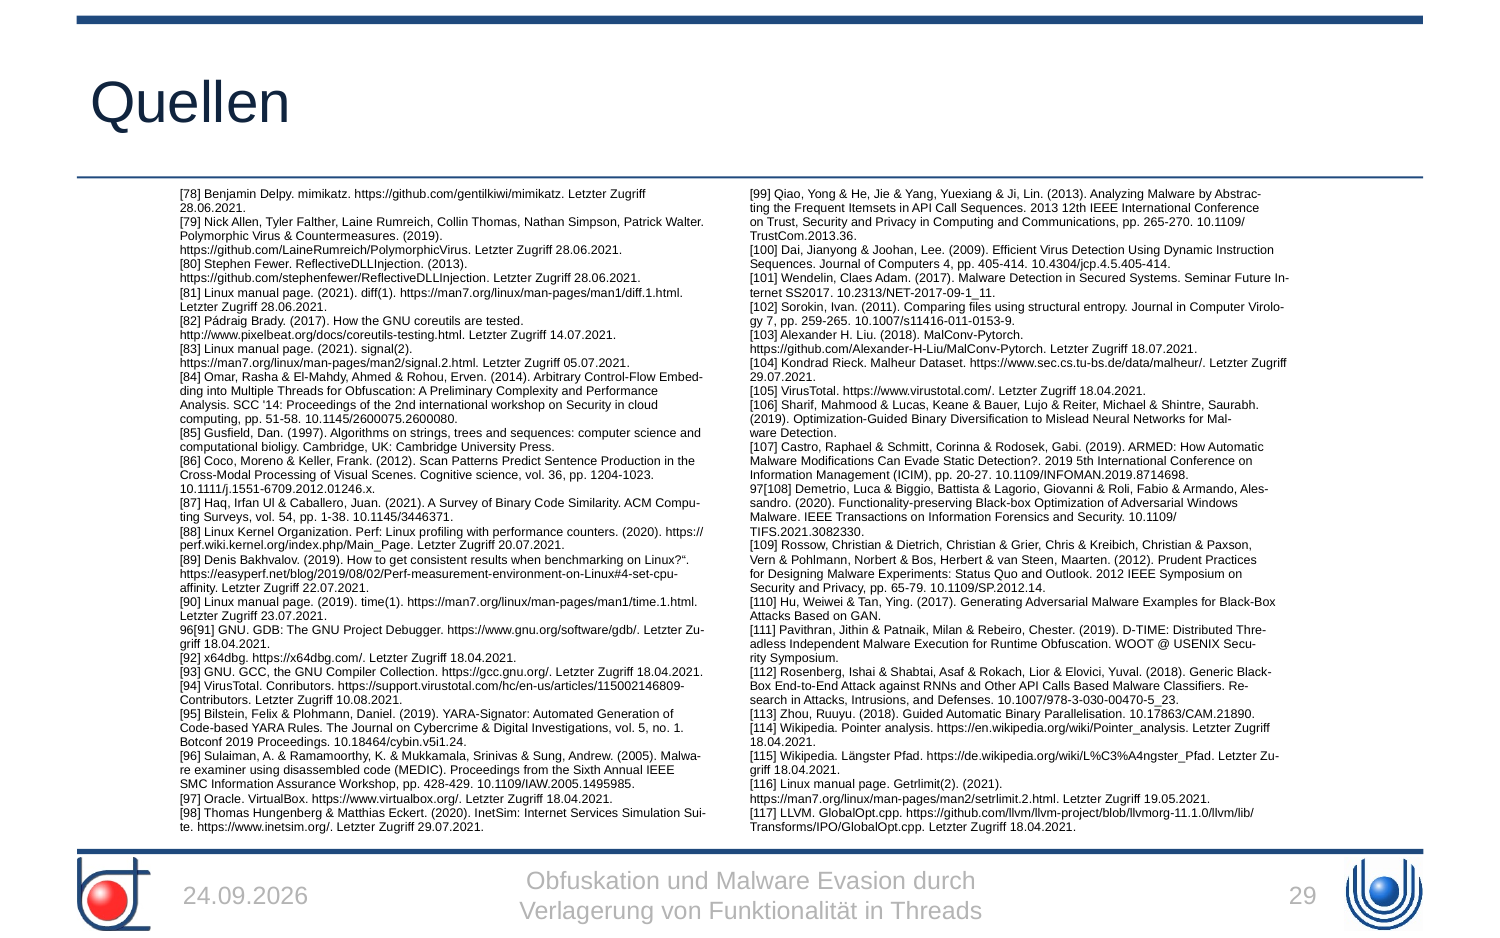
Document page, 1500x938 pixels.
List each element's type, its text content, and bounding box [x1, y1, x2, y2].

picture [76, 857, 151, 931]
picture [1344, 857, 1423, 931]
slide_number 30.08.2021 [183, 860, 454, 929]
slide_number <number> [1047, 860, 1317, 929]
footer Obfuskation und Malware Evasion durch Verlagerung von Funktionalität in Threads [456, 860, 1047, 929]
text_box [99] Qiao, Yong & He, Jie & Yang, Yuexiang & Ji, Lin. (2013). Analyzing Malware by Abstrac- ting the Frequent Itemsets in API Call Sequences. 2013 12th IEEE International Conference on Trust, Security and Privacy in Computing and Communications, pp. 265-270. 10.1109/ TrustCom.2013.36. [100] Dai, Jianyong & Joohan, Lee. (2009). Efficient Virus Detection Using Dynamic Instruction Sequences. Journal of Computers 4, pp. 405-414. 10.4304/jcp.4.5.405-414. [101] Wendelin, Claes Adam. (2017). Malware Detection in Secured Systems. Seminar Future In- ternet SS2017. 10.2313/NET-2017-09-1_11. [102] Sorokin, Ivan. (2011). Comparing files using structural entropy. Journal in Computer Virolo- gy 7, pp. 259-265. 10.1007/s11416-011-0153-9. [103] Alexander H. Liu. (2018). MalConv-Pytorch. https://github.com/Alexander-H-Liu/MalConv-Pytorch. Letzter Zugriff 18.07.2021. [104] Kondrad Rieck. Malheur Dataset. https://www.sec.cs.tu-bs.de/data/malheur/. Letzter Zugriff 29.07.2021. [105] VirusTotal. https://www.virustotal.com/. Letzter Zugriff 18.04.2021. [106] Sharif, Mahmood & Lucas, Keane & Bauer, Lujo & Reiter, Michael & Shintre, Saurabh. (2019). Optimization-Guided Binary Diversification to Mislead Neural Networks for Mal- ware Detection. [107] Castro, Raphael & Schmitt, Corinna & Rodosek, Gabi. (2019). ARMED: How Automatic Malware Modifications Can Evade Static Detection?. 2019 5th International Conference on Information Management (ICIM), pp. 20-27. 10.1109/INFOMAN.2019.8714698. 97[108] Demetrio, Luca & Biggio, Battista & Lagorio, Giovanni & Roli, Fabio & Armando, Ales- sandro. (2020). Functionality-preserving Black-box Optimization of Adversarial Windows Malware. IEEE Transactions on Information Forensics and Security. 10.1109/ TIFS.2021.3082330. [109] Rossow, Christian & Dietrich, Christian & Grier, Chris & Kreibich, Christian & Paxson, Vern & Pohlmann, Norbert & Bos, Herbert & van Steen, Maarten. (2012). Prudent Practices for Designing Malware Experiments: Status Quo and Outlook. 2012 IEEE Symposium on Security and Privacy, pp. 65-79. 10.1109/SP.2012.14. [110] Hu, Weiwei & Tan, Ying. (2017). Generating Adversarial Malware Examples for Black-Box Attacks Based on GAN. [111] Pavithran, Jithin & Patnaik, Milan & Rebeiro, Chester. (2019). D-TIME: Distributed Thre- adless Independent Malware Execution for Runtime Obfuscation. WOOT @ USENIX Secu- rity Symposium. [112] Rosenberg, Ishai & Shabtai, Asaf & Rokach, Lior & Elovici, Yuval. (2018). Generic Black- Box End-to-End Attack against RNNs and Other API Calls Based Malware Classifiers. Re- search in Attacks, Intrusions, and Defenses. 10.1007/978-3-030-00470-5_23. [113] Zhou, Ruuyu. (2018). Guided Automatic Binary Parallelisation. 10.17863/CAM.21890. [114] Wikipedia. Pointer analysis. https://en.wikipedia.org/wiki/Pointer_analysis. Letzter Zugriff 18.04.2021. [115] Wikipedia. Längster Pfad. https://de.wikipedia.org/wiki/L%C3%A4ngster_Pfad. Letzter Zu- griff 18.04.2021. [116] Linux manual page. Getrlimit(2). (2021). https://man7.org/linux/man-pages/man2/setrlimit.2.html. Letzter Zugriff 19.05.2021. [117] LLVM. GlobalOpt.cpp. https://github.com/llvm/llvm-project/blob/llvmorg-11.1.0/llvm/lib/ Transforms/IPO/GlobalOpt.cpp. Letzter Zugriff 18.04.2021. [735, 180, 1306, 842]
title Quellen [75, 19, 1425, 178]
text_box [78] Benjamin Delpy. mimikatz. https://github.com/gentilkiwi/mimikatz. Letzter Zugriff 28.06.2021. [79] Nick Allen, Tyler Falther, Laine Rumreich, Collin Thomas, Nathan Simpson, Patrick Walter. Polymorphic Virus & Countermeasures. (2019). https://github.com/LaineRumreich/PolymorphicVirus. Letzter Zugriff 28.06.2021. [80] Stephen Fewer. ReflectiveDLLInjection. (2013). https://github.com/stephenfewer/ReflectiveDLLInjection. Letzter Zugriff 28.06.2021. [81] Linux manual page. (2021). diff(1). https://man7.org/linux/man-pages/man1/diff.1.html. Letzter Zugriff 28.06.2021. [82] Pádraig Brady. (2017). How the GNU coreutils are tested. http://www.pixelbeat.org/docs/coreutils-testing.html. Letzter Zugriff 14.07.2021. [83] Linux manual page. (2021). signal(2). https://man7.org/linux/man-pages/man2/signal.2.html. Letzter Zugriff 05.07.2021. [84] Omar, Rasha & El-Mahdy, Ahmed & Rohou, Erven. (2014). Arbitrary Control-Flow Embed- ding into Multiple Threads for Obfuscation: A Preliminary Complexity and Performance Analysis. SCC '14: Proceedings of the 2nd international workshop on Security in cloud computing, pp. 51-58. 10.1145/2600075.2600080. [85] Gusfield, Dan. (1997). Algorithms on strings, trees and sequences: computer science and computational bioligy. Cambridge, UK: Cambridge University Press. [86] Coco, Moreno & Keller, Frank. (2012). Scan Patterns Predict Sentence Production in the Cross-Modal Processing of Visual Scenes. Cognitive science, vol. 36, pp. 1204-1023. 10.1111/j.1551-6709.2012.01246.x. [87] Haq, Irfan Ul & Caballero, Juan. (2021). A Survey of Binary Code Similarity. ACM Compu- ting Surveys, vol. 54, pp. 1-38. 10.1145/3446371. [88] Linux Kernel Organization. Perf: Linux profiling with performance counters. (2020). https:// perf.wiki.kernel.org/index.php/Main_Page. Letzter Zugriff 20.07.2021. [89] Denis Bakhvalov. (2019). How to get consistent results when benchmarking on Linux?“. https://easyperf.net/blog/2019/08/02/Perf-measurement-environment-on-Linux#4-set-cpu- affinity. Letzter Zugriff 22.07.2021. [90] Linux manual page. (2019). time(1). https://man7.org/linux/man-pages/man1/time.1.html. Letzter Zugriff 23.07.2021. 96[91] GNU. GDB: The GNU Project Debugger. https://www.gnu.org/software/gdb/. Letzter Zu- griff 18.04.2021. [92] x64dbg. https://x64dbg.com/. Letzter Zugriff 18.04.2021. [93] GNU. GCC, the GNU Compiler Collection. https://gcc.gnu.org/. Letzter Zugriff 18.04.2021. [94] VirusTotal. Conributors. https://support.virustotal.com/hc/en-us/articles/115002146809- Contributors. Letzter Zugriff 10.08.2021. [95] Bilstein, Felix & Plohmann, Daniel. (2019). YARA-Signator: Automated Generation of Code-based YARA Rules. The Journal on Cybercrime & Digital Investigations, vol. 5, no. 1. Botconf 2019 Proceedings. 10.18464/cybin.v5i1.24. [96] Sulaiman, A. & Ramamoorthy, K. & Mukkamala, Srinivas & Sung, Andrew. (2005). Malwa- re examiner using disassembled code (MEDIC). Proceedings from the Sixth Annual IEEE SMC Information Assurance Workshop, pp. 428-429. 10.1109/IAW.2005.1495985. [97] Oracle. VirtualBox. https://www.virtualbox.org/. Letzter Zugriff 18.04.2021. [98] Thomas Hungenberg & Matthias Eckert. (2020). InetSim: Internet Services Simulation Sui- te. https://www.inetsim.org/. Letzter Zugriff 29.07.2021. [165, 180, 735, 842]
